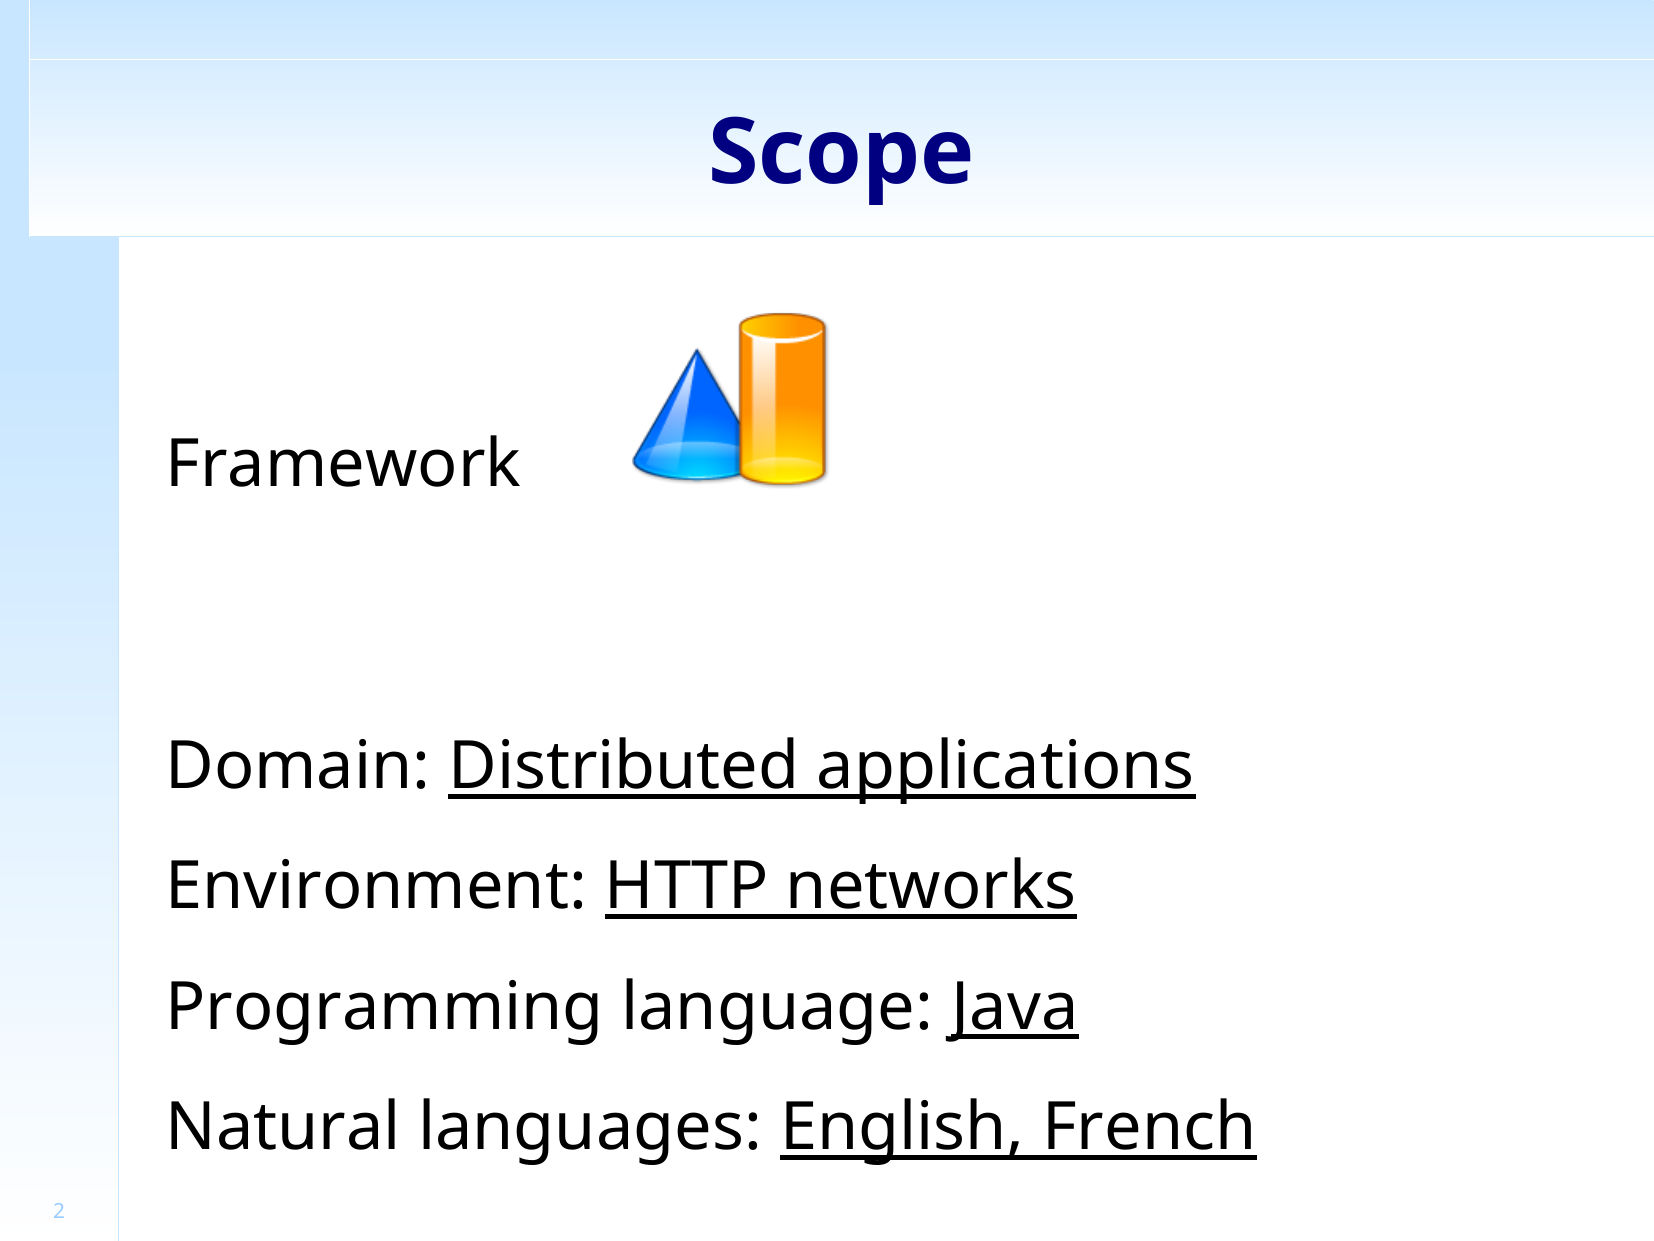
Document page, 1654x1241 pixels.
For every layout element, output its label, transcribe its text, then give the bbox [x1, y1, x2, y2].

title Scope [29, 59, 1654, 237]
list Framework Domain: Distributed applications Environment: HTTP networks Programming language: Java Natural languages: English, French [147, 295, 1625, 1182]
picture [631, 301, 832, 502]
